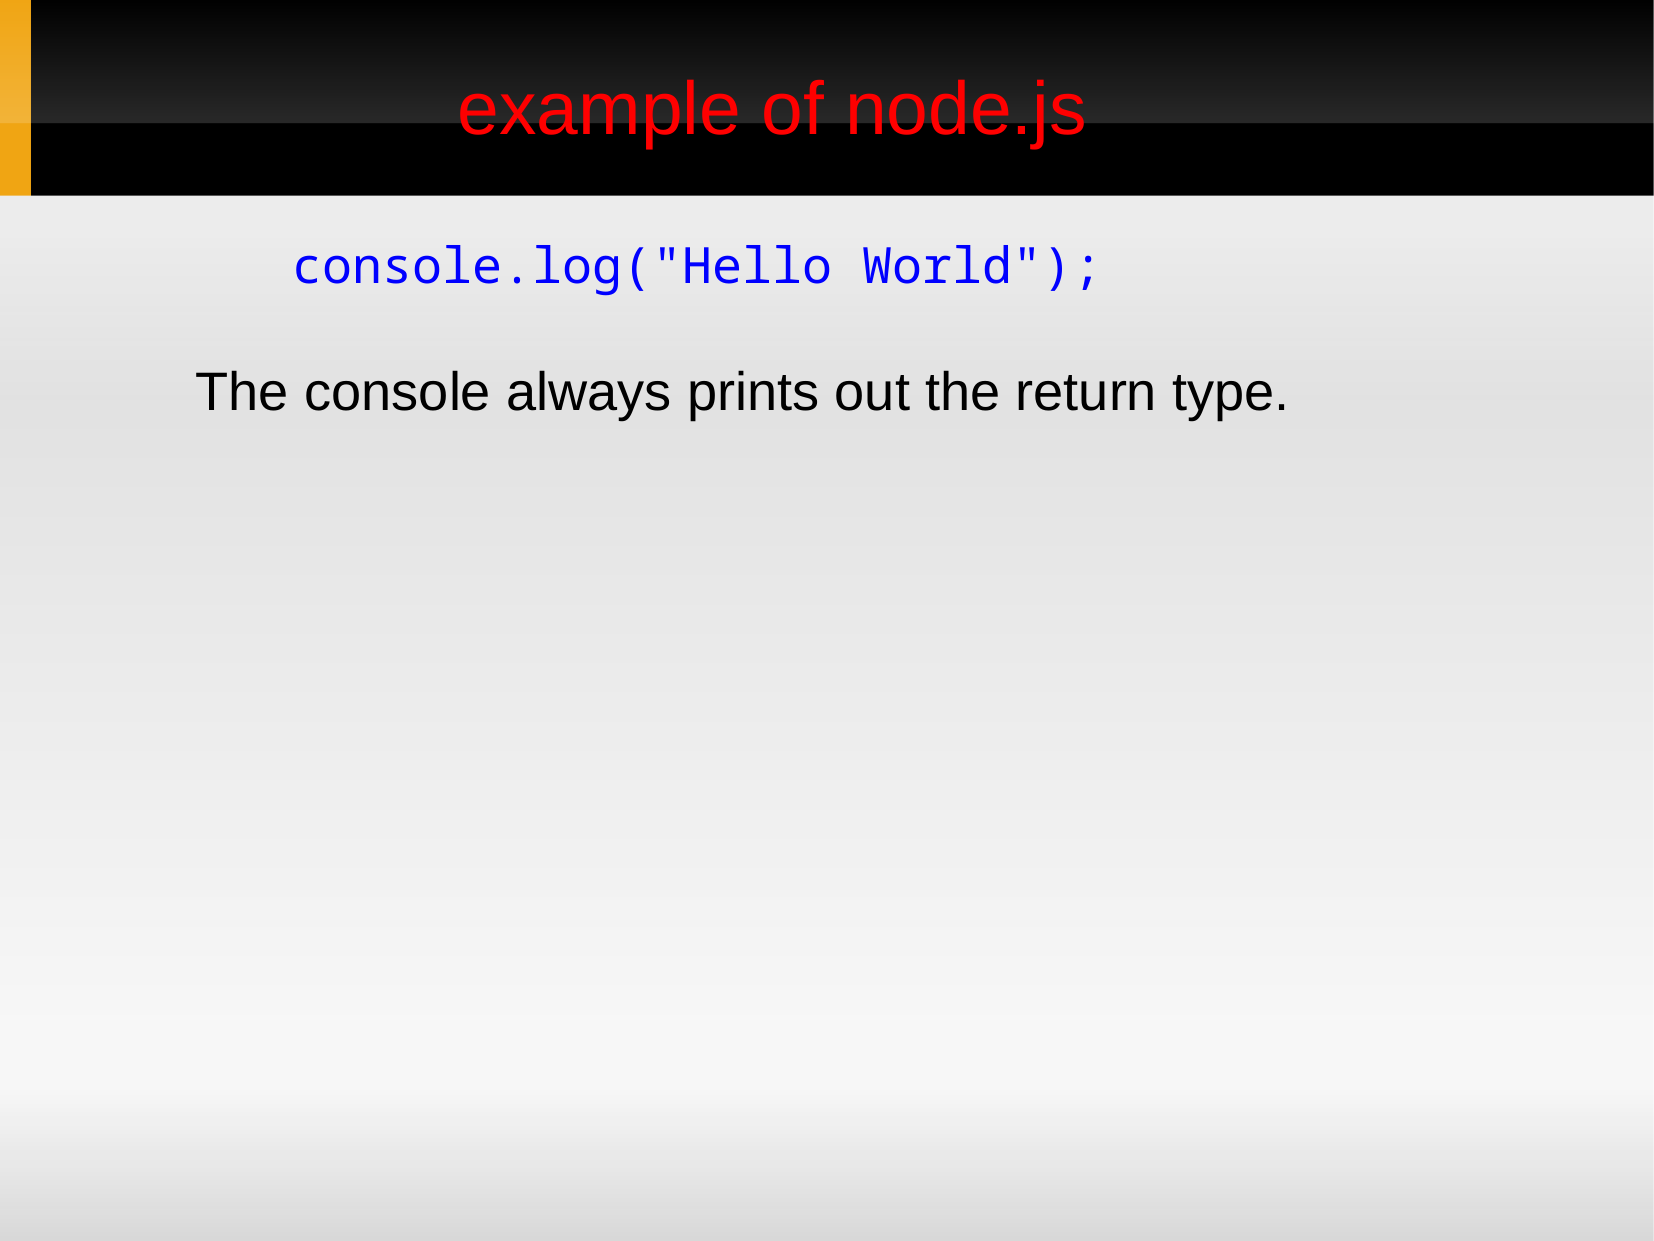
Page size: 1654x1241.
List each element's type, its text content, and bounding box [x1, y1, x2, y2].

text_box The console always prints out the return type. [180, 354, 1388, 596]
text_box console.log("Hello World"); [247, 222, 1182, 296]
picture [0, 0, 1654, 1241]
text_box example of node.js [442, 59, 1211, 158]
